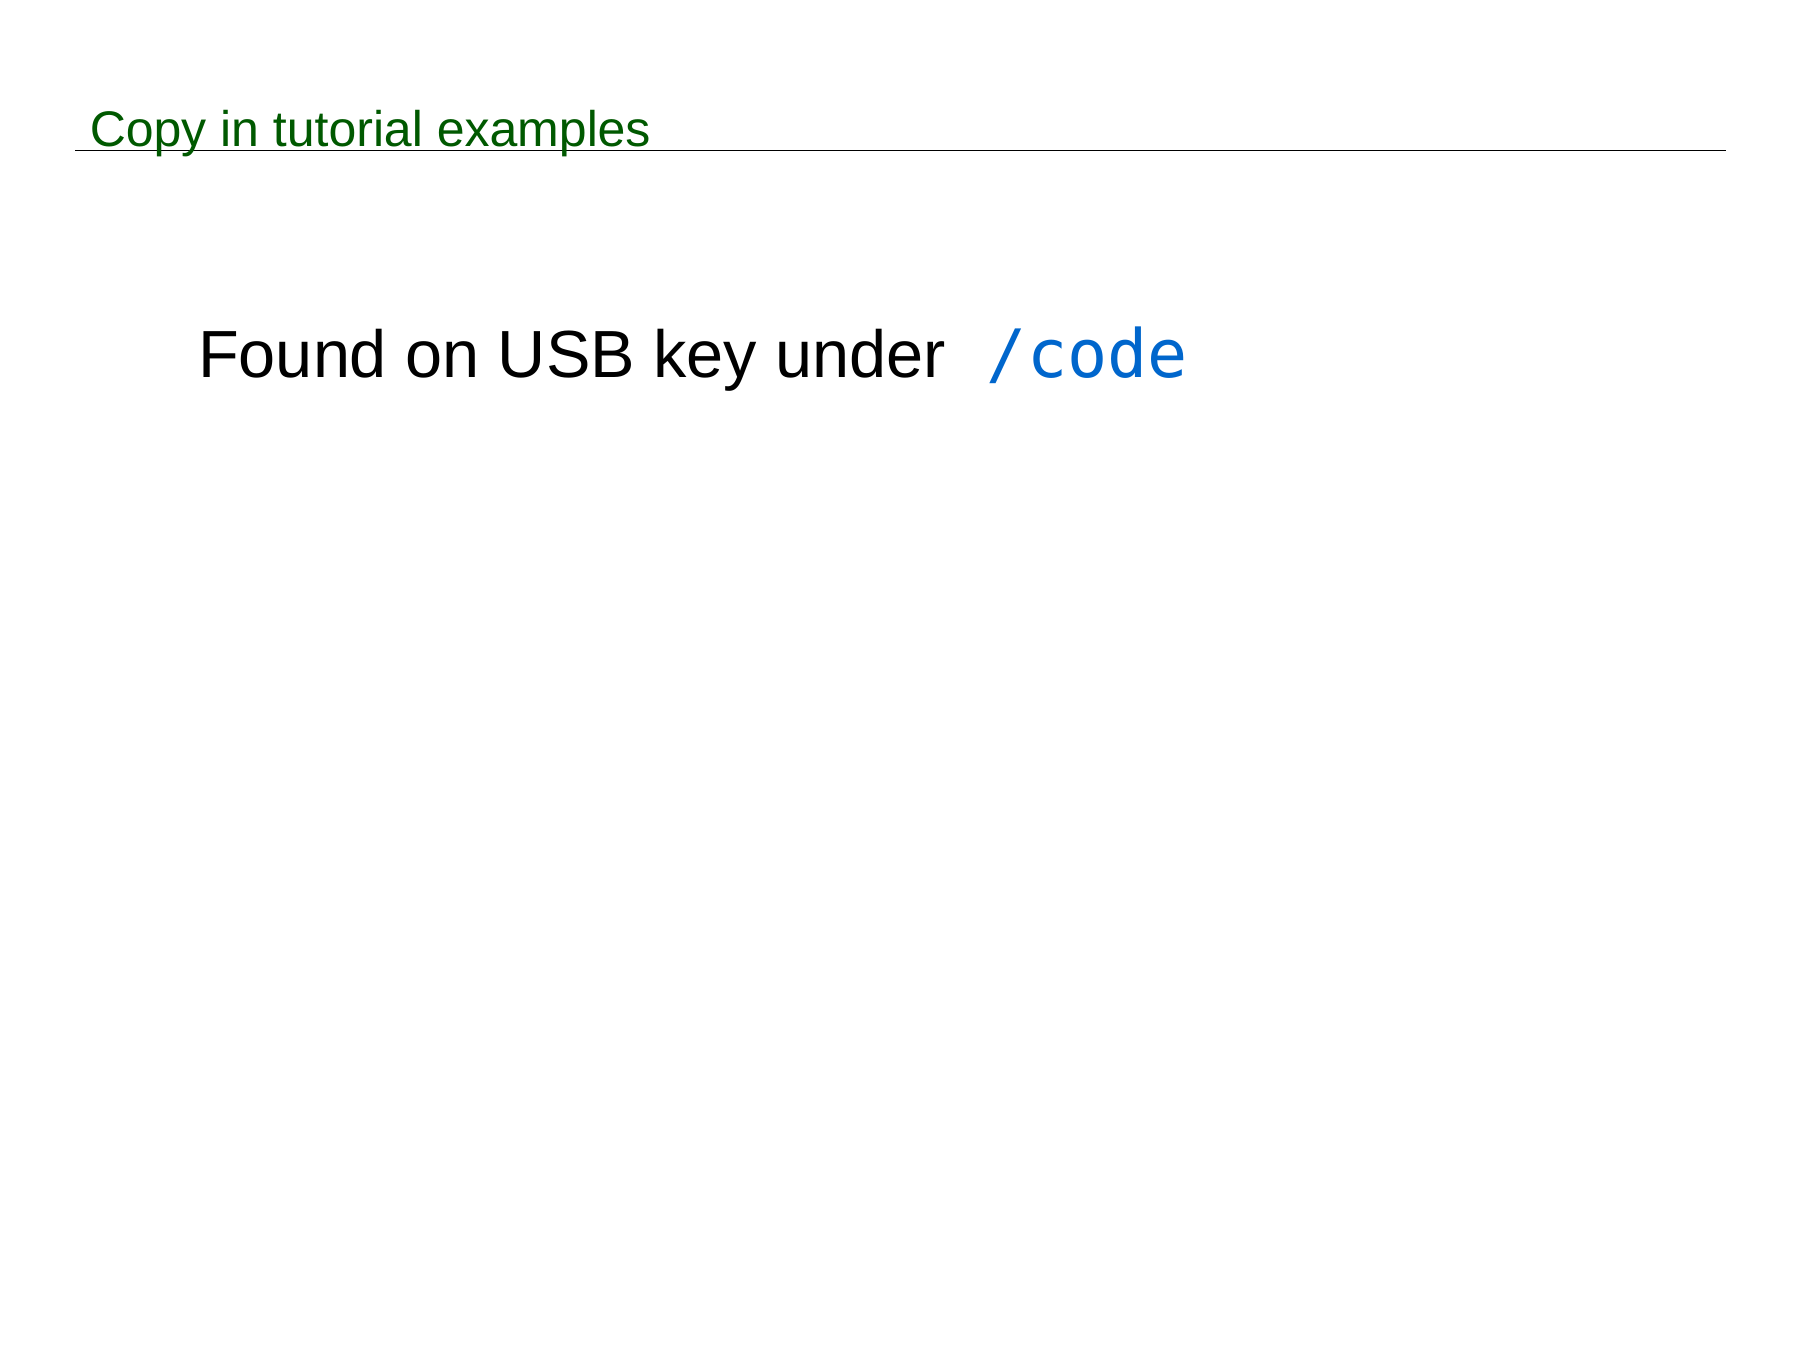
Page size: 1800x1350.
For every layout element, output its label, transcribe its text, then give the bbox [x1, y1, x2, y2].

title Copy in tutorial examples [89, 71, 1489, 165]
text_box Found on USB key under /code [183, 269, 1800, 1184]
